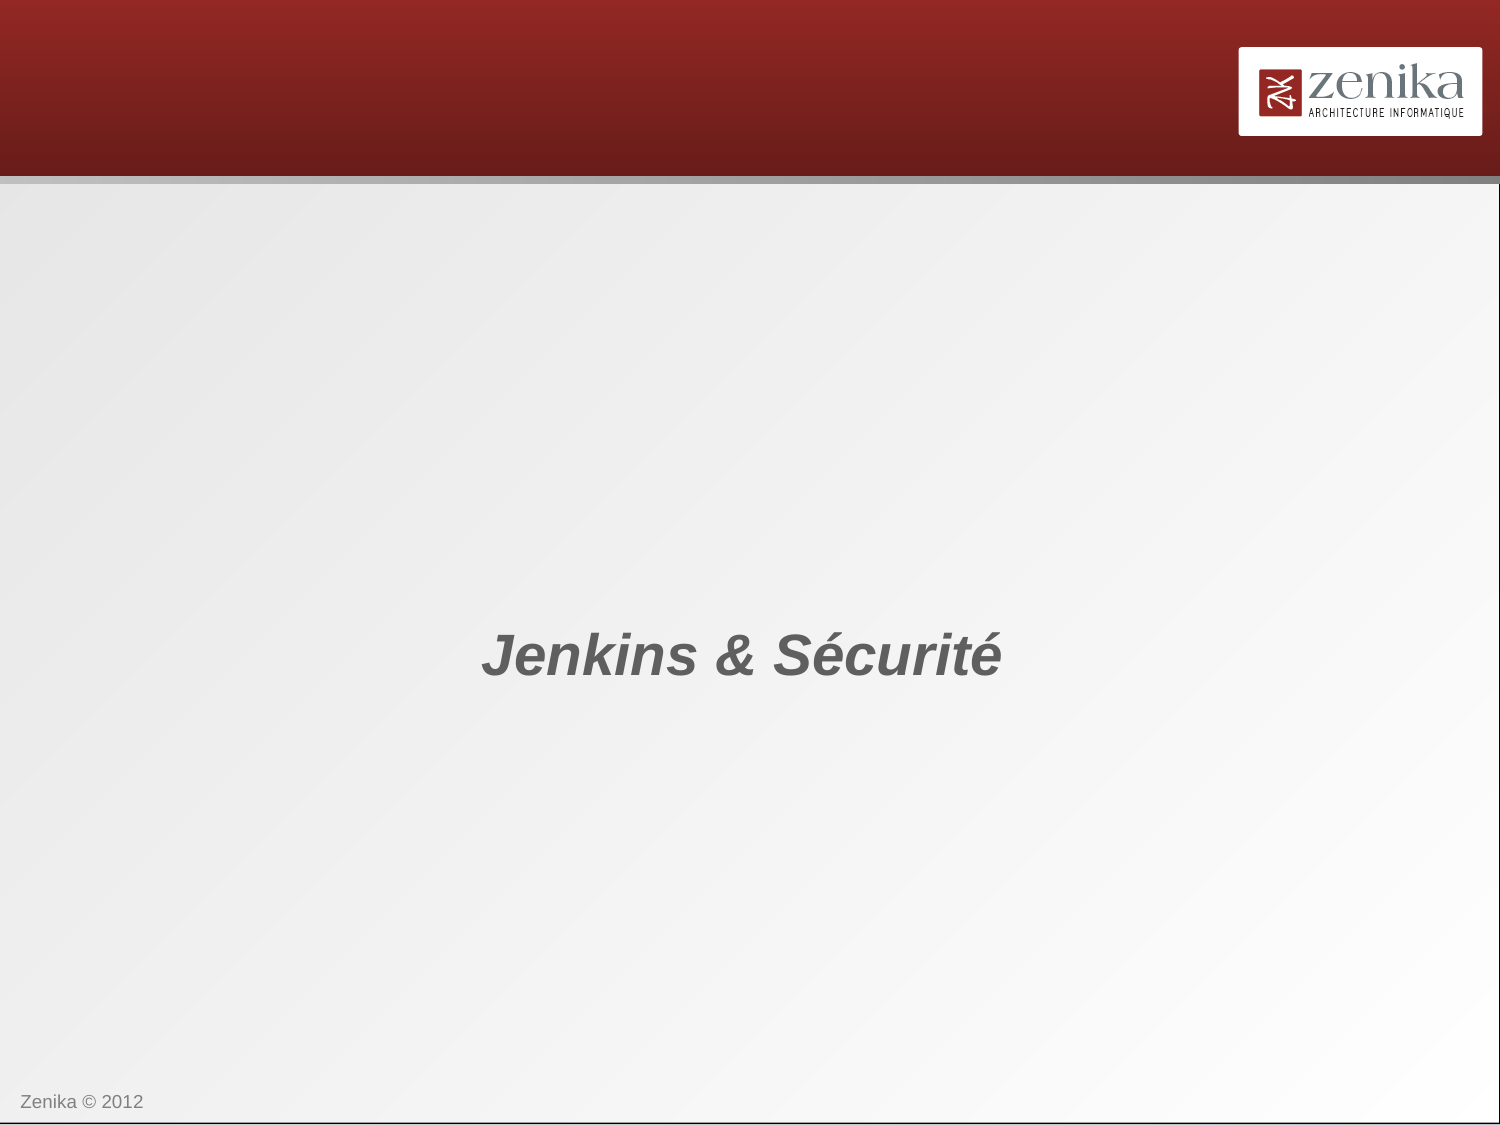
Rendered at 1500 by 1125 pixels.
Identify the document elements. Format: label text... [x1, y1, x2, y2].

picture [1257, 58, 1464, 125]
subtitle Jenkins & Sécurité [50, 257, 1435, 1072]
